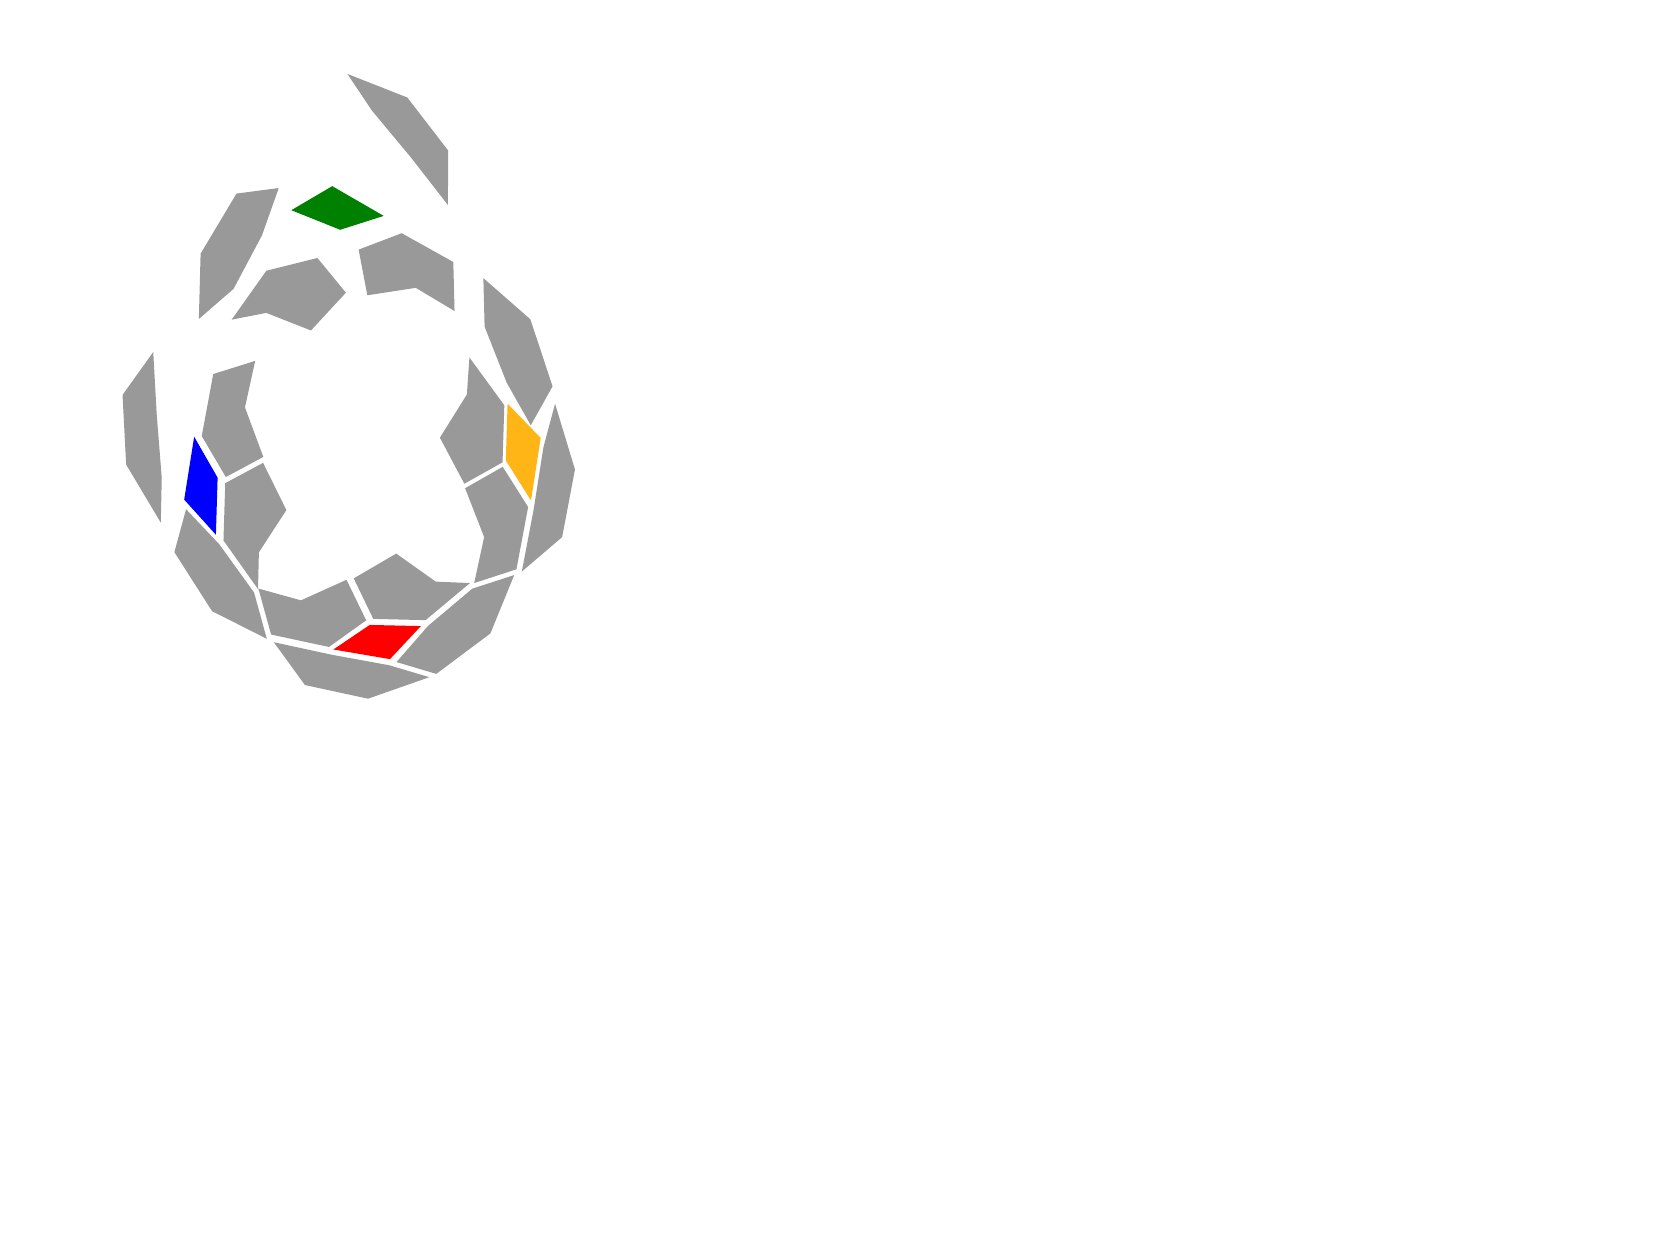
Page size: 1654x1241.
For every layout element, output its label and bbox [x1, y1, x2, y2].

text_box [201, 360, 264, 478]
text_box [333, 624, 421, 660]
text_box [223, 462, 367, 647]
text_box [465, 466, 529, 584]
text_box [122, 352, 162, 523]
text_box [273, 642, 430, 699]
text_box [198, 188, 279, 320]
text_box [174, 509, 267, 639]
text_box [291, 186, 384, 230]
text_box [231, 258, 346, 331]
text_box [521, 403, 575, 572]
text_box [483, 278, 553, 501]
text_box [396, 575, 515, 674]
text_box [184, 436, 218, 535]
text_box [358, 233, 455, 311]
text_box [353, 553, 471, 621]
text_box [439, 357, 505, 484]
text_box [347, 73, 449, 205]
